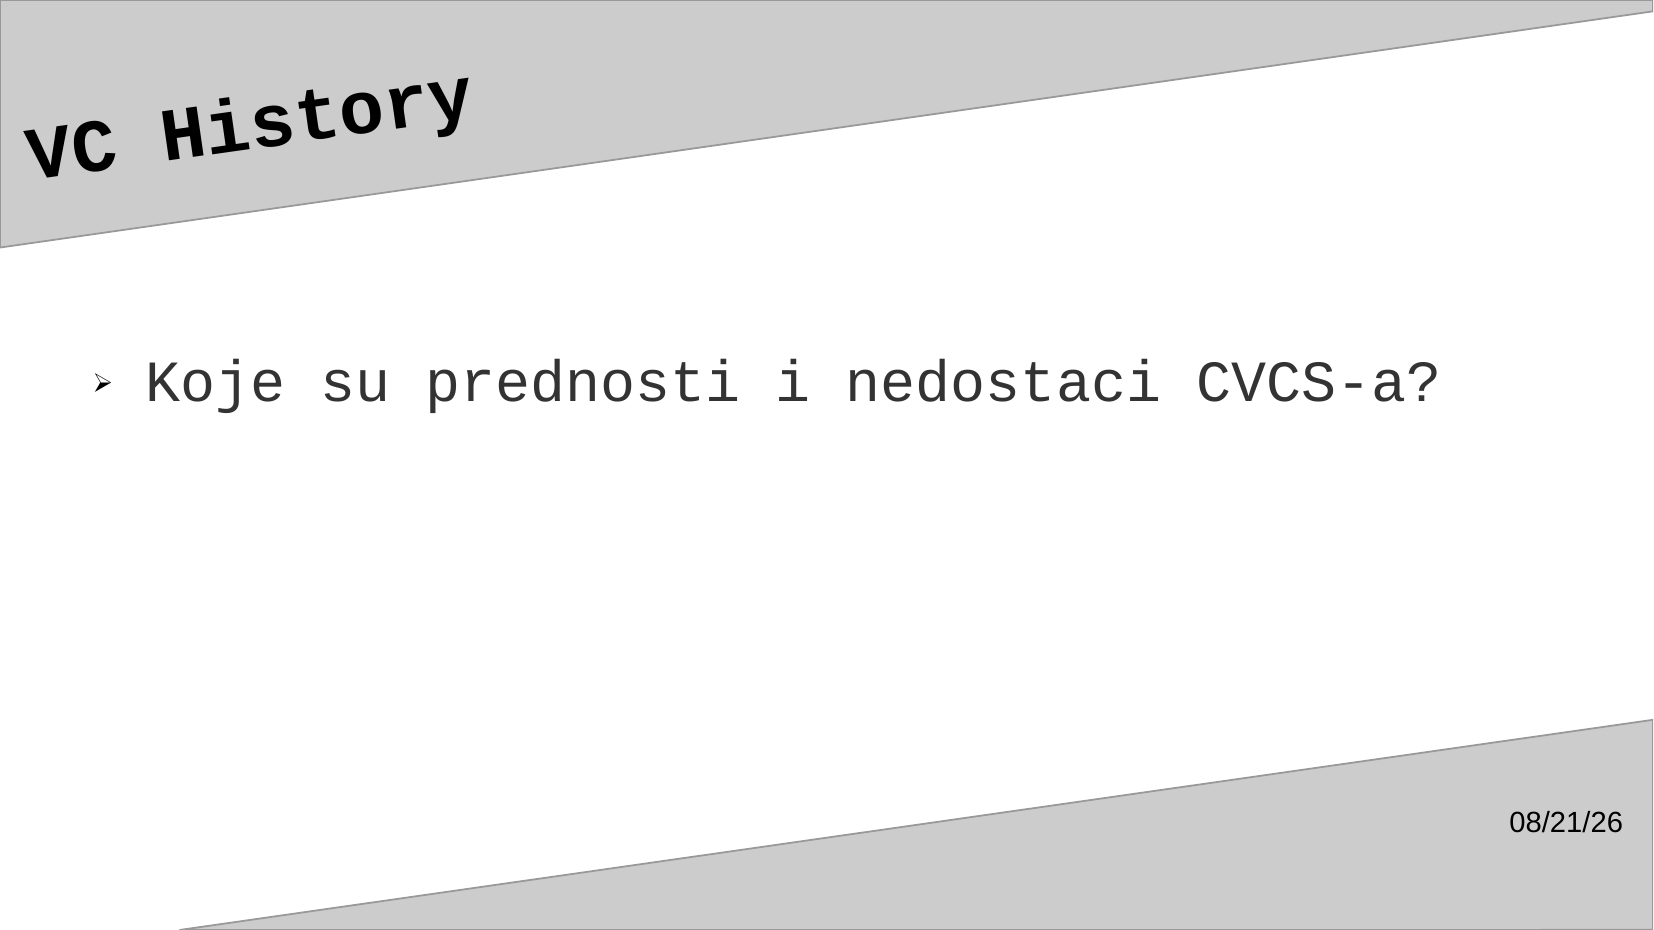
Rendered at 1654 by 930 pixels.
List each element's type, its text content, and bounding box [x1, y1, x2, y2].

title VC History [16, 0, 1501, 239]
list Koje su prednosti i nedostaci CVCS-a? [74, 262, 1493, 825]
